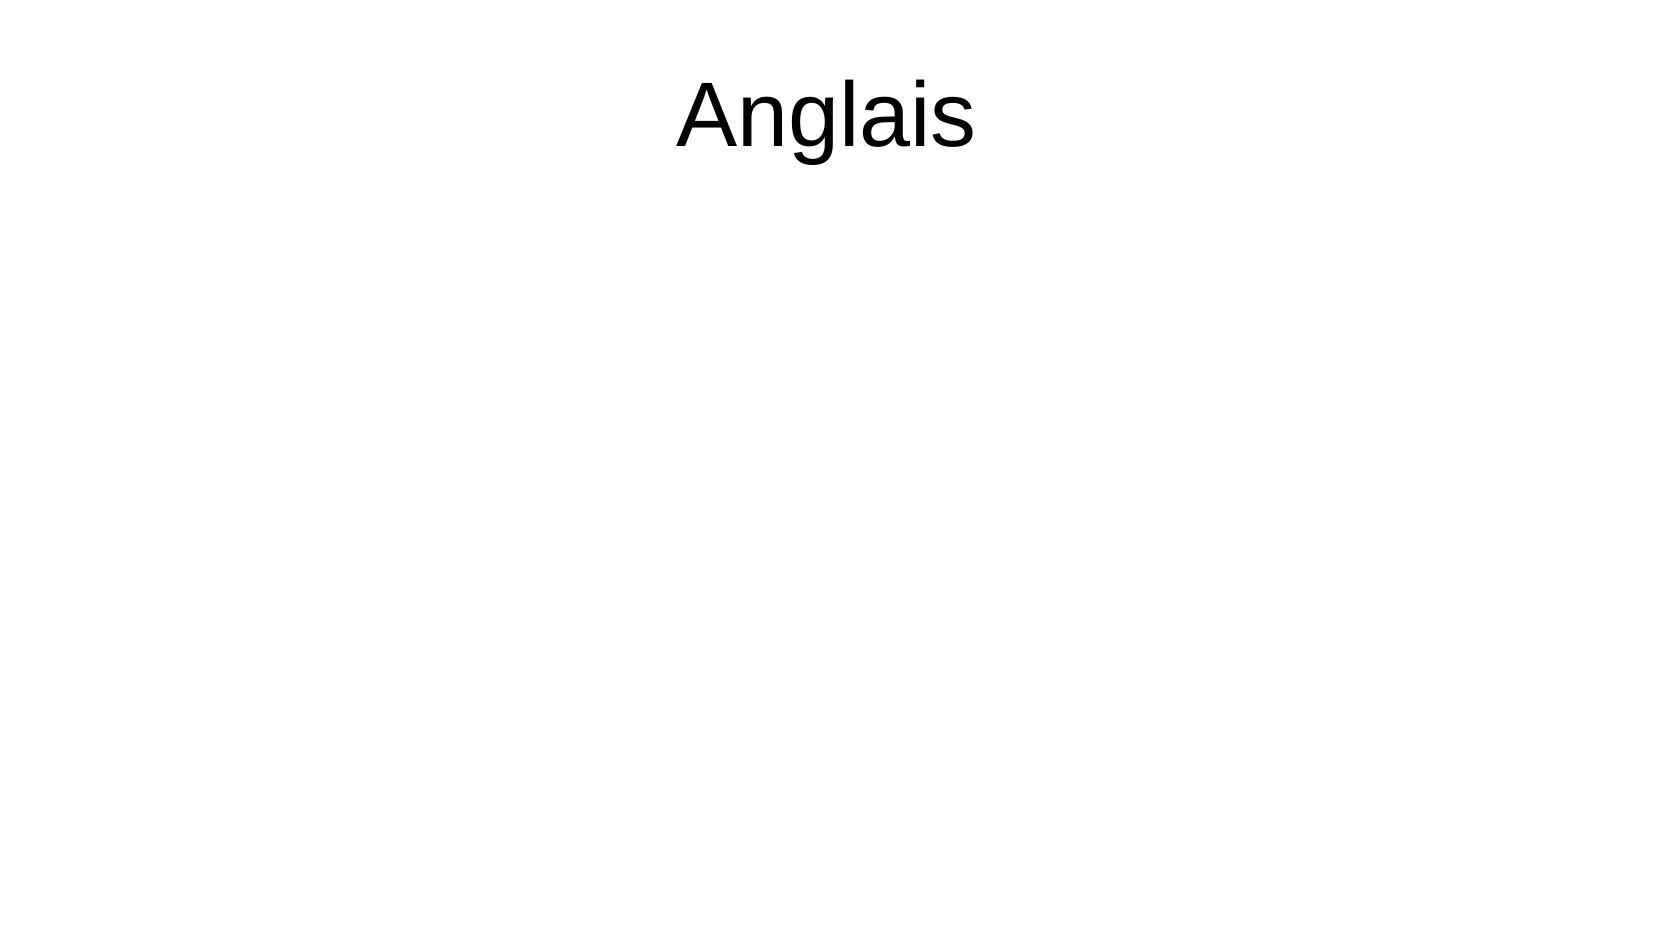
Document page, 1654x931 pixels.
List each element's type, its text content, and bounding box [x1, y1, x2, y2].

title Anglais [82, 37, 1571, 193]
